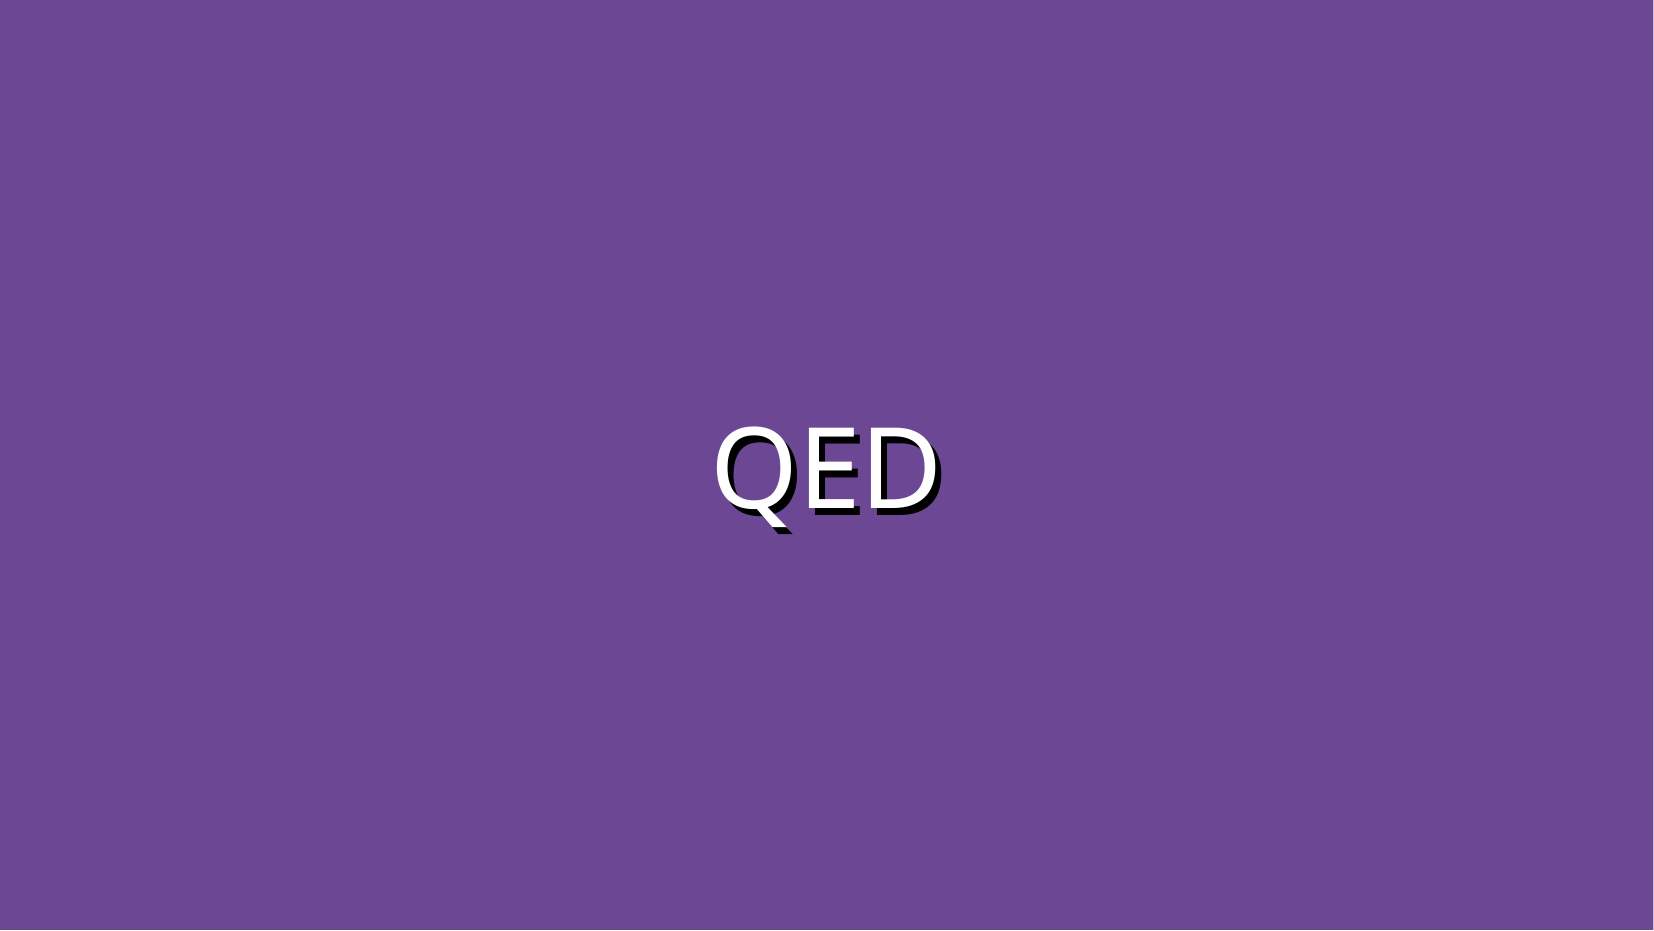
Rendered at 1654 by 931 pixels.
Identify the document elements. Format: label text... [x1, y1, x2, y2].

subtitle QED [82, 105, 1571, 826]
